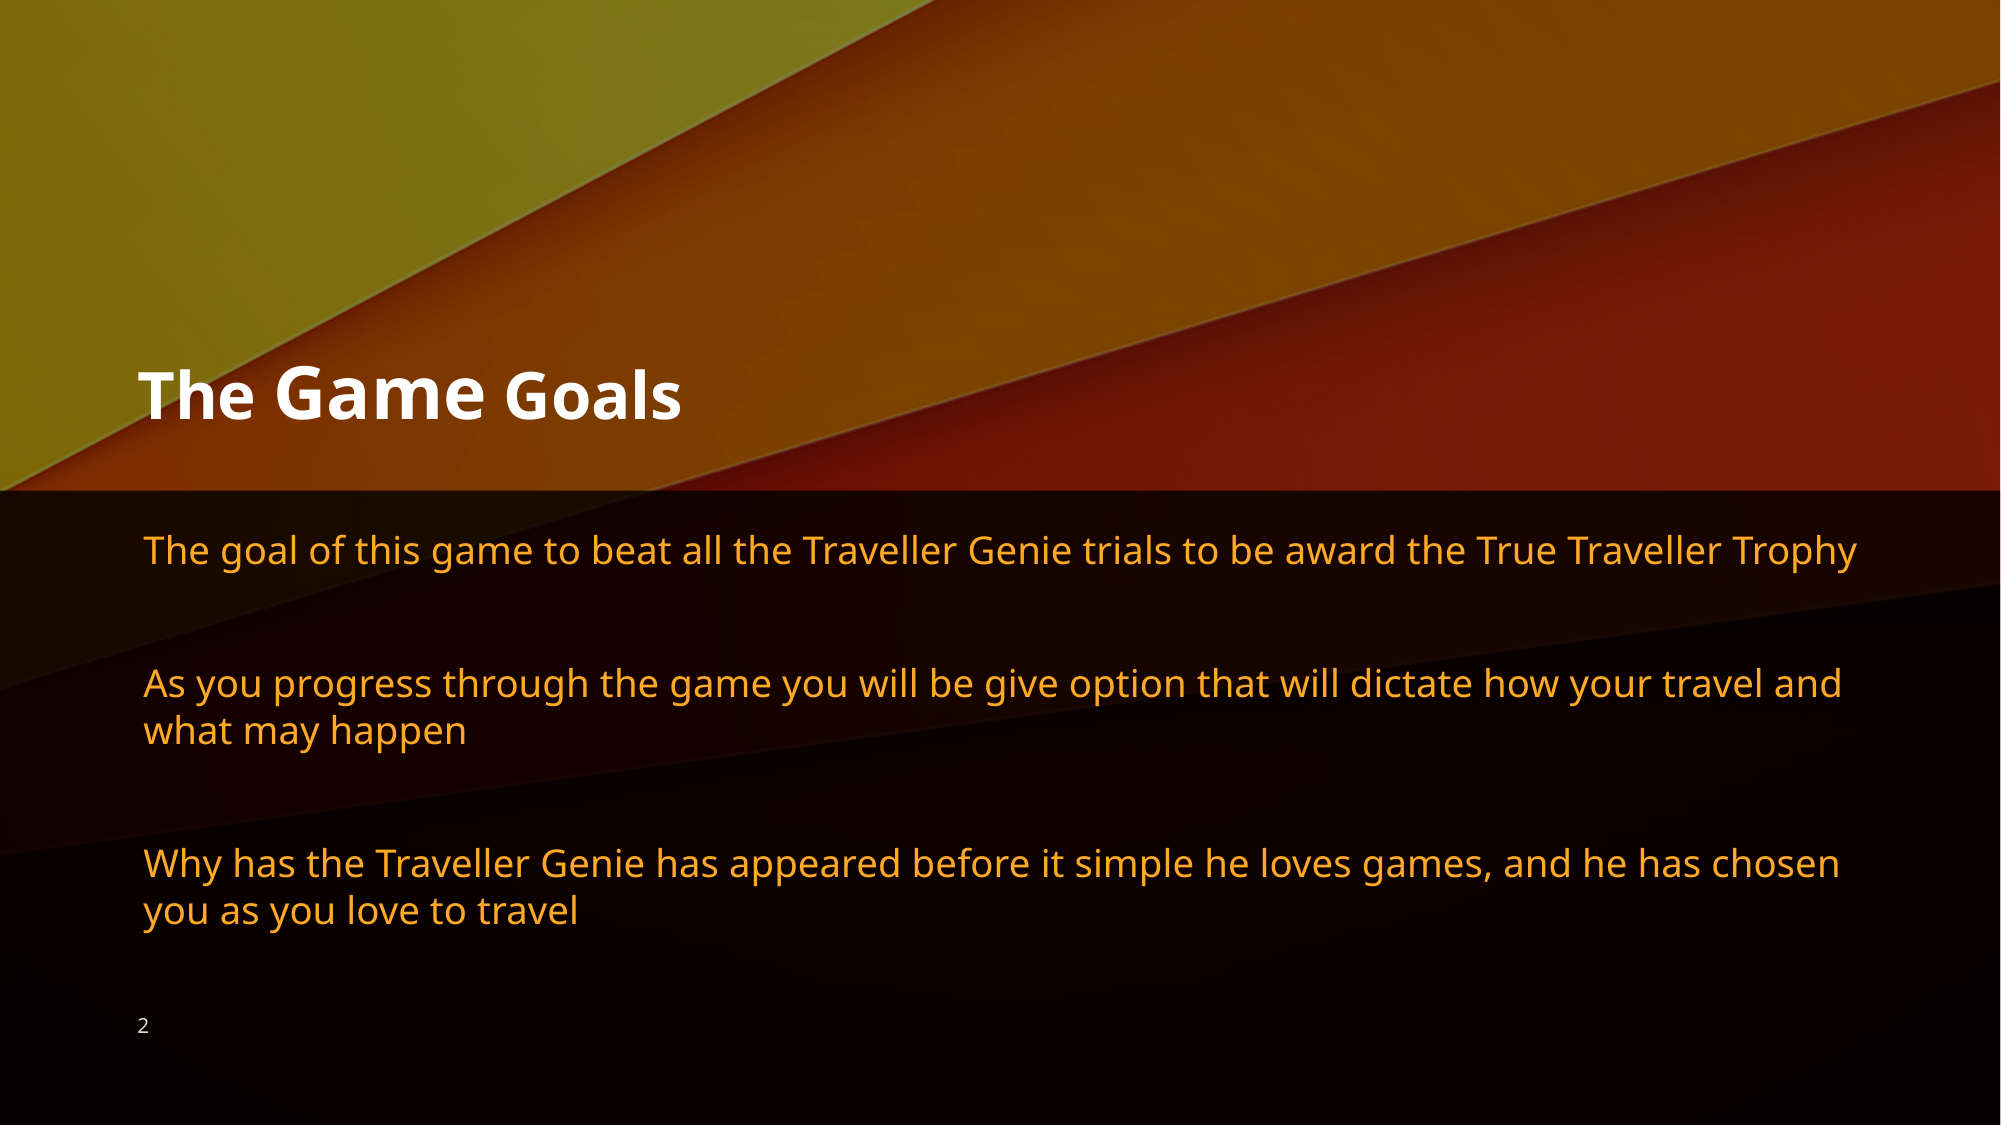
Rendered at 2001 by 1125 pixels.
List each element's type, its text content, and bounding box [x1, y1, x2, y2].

text_box 7 [137, 1009, 213, 1041]
list The goal of this game to beat all the Traveller Genie trials to be award the True Traveller Trophy As you progress through the game you will be give option that will dictate how your travel and what may happen Why has the Traveller Genie has appeared before it simple he loves games, and he has chosen you as you love to travel [137, 526, 1863, 948]
title The Game Goals [137, 346, 1264, 438]
